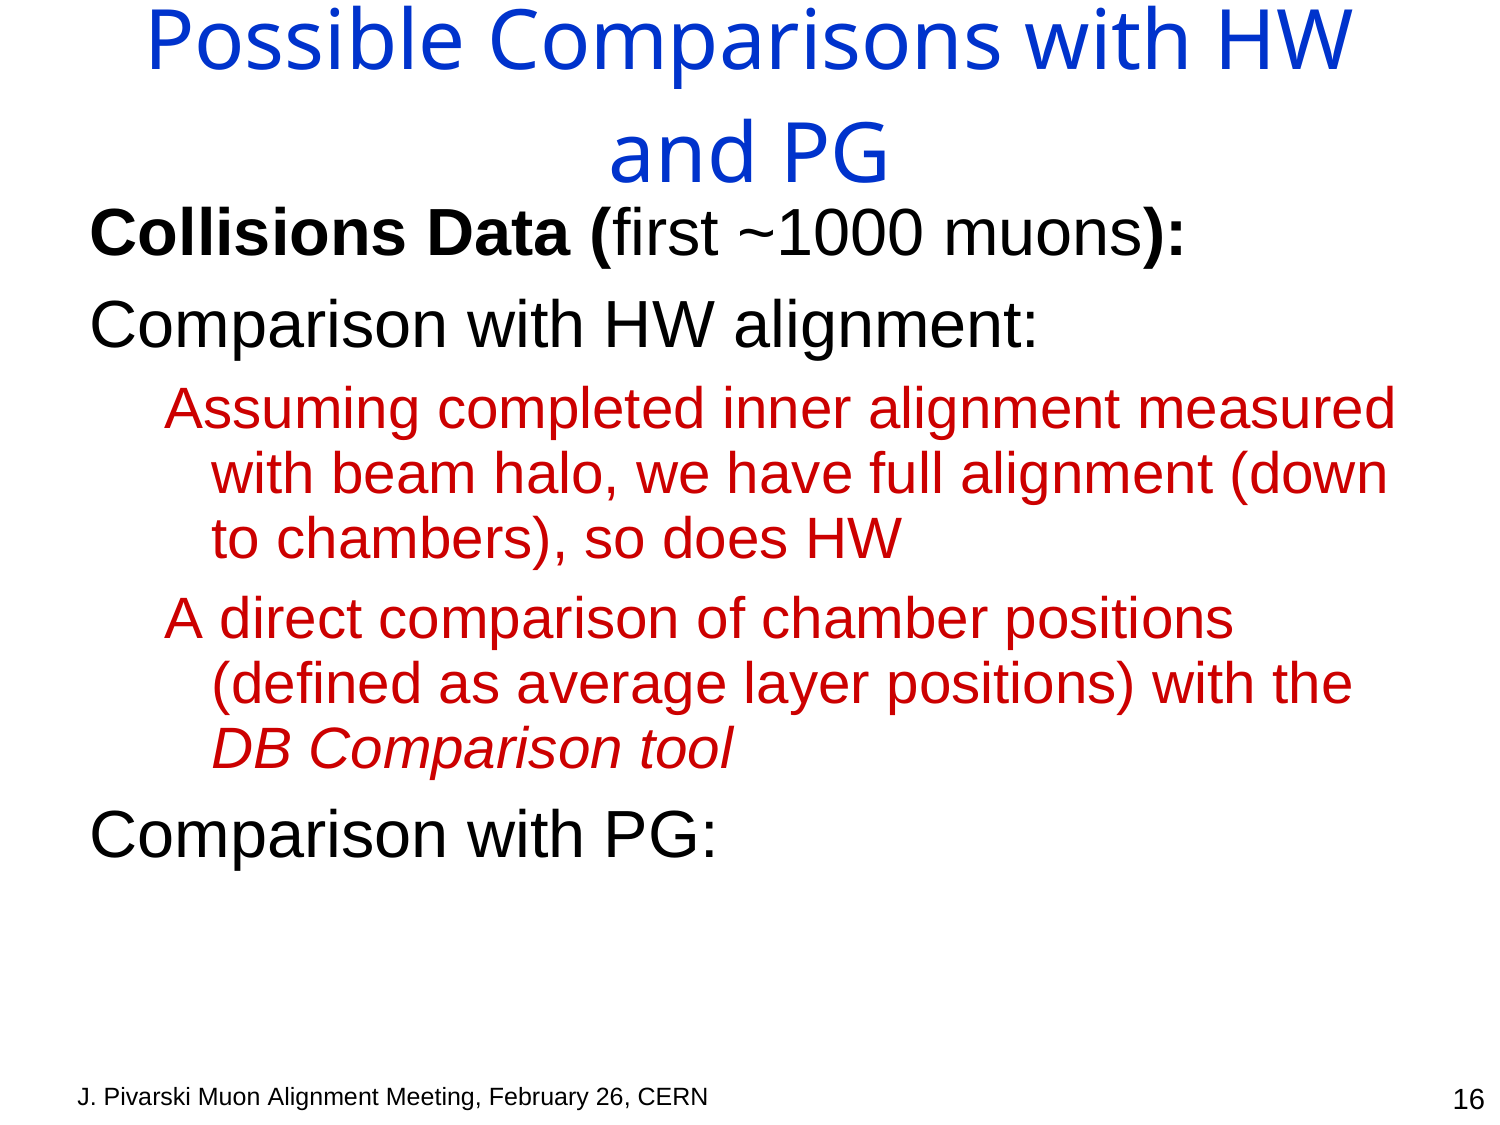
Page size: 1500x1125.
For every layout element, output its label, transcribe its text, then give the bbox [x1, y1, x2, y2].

title Possible Comparisons with HW and PG [75, 0, 1426, 187]
list Collisions Data (first ~1000 muons): Comparison with HW alignment: Assuming completed inner alignment measured with beam halo, we have full alignment (down to chambers), so does HW A direct comparison of chamber positions (defined as average layer positions) with the DB Comparison tool Comparison with PG: [75, 187, 1426, 1088]
